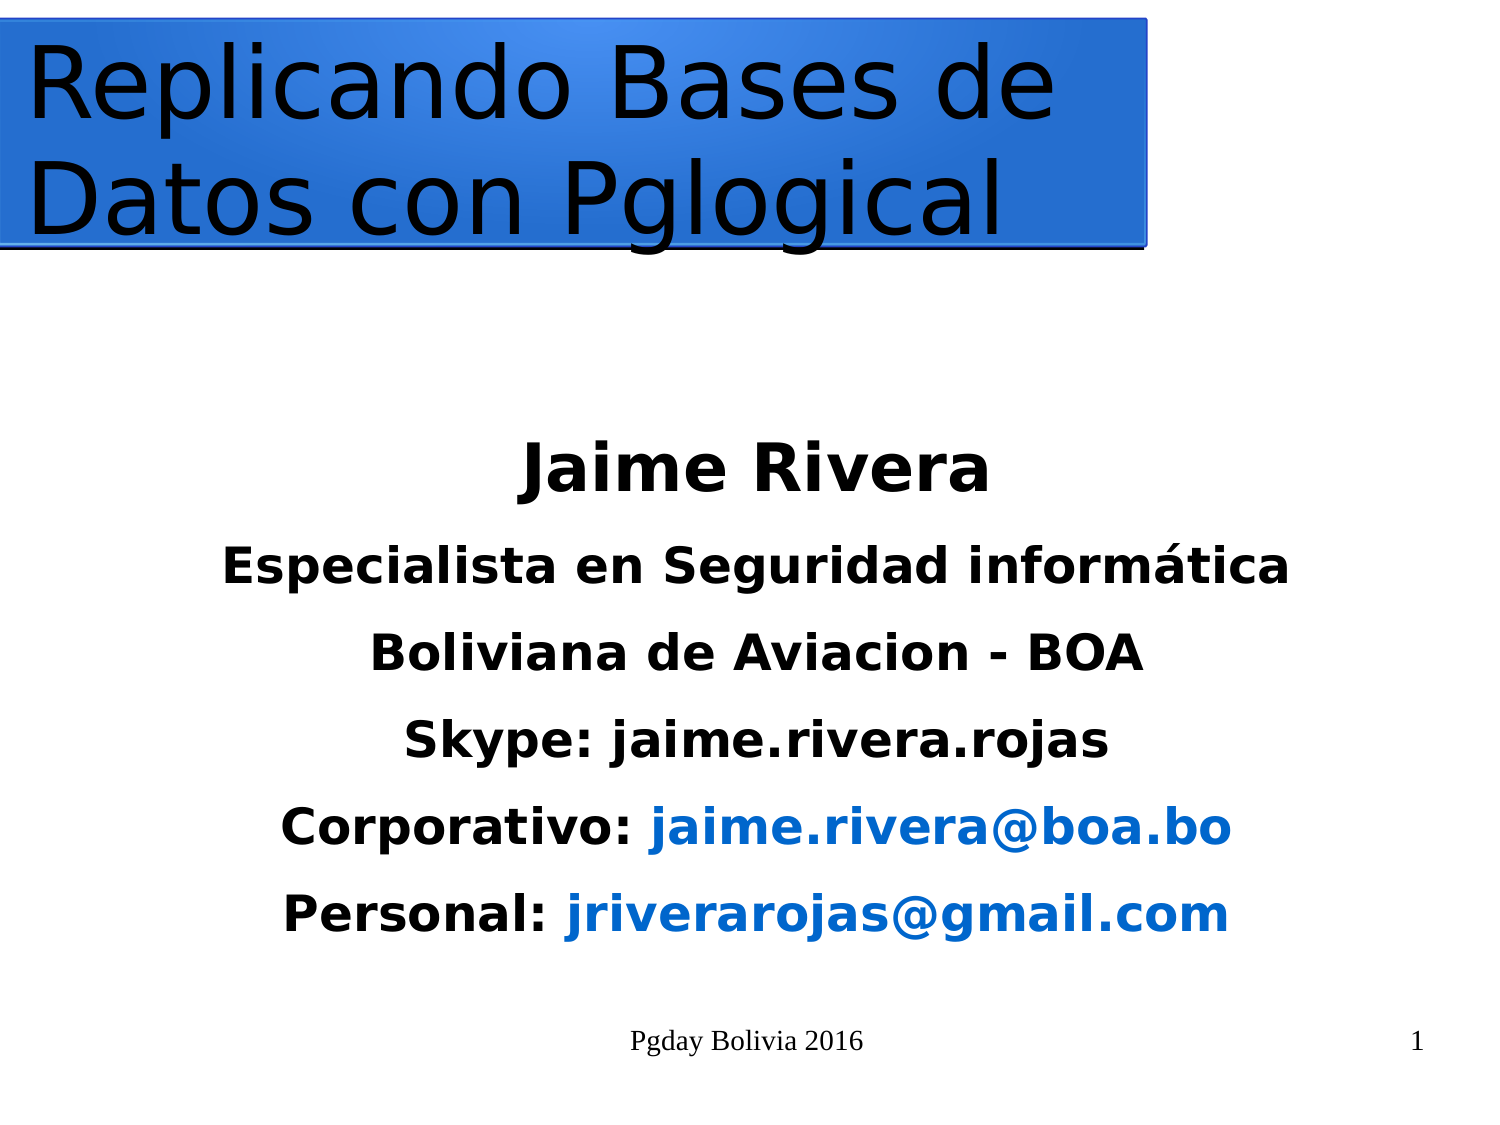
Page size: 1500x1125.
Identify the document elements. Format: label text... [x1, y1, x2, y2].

list Jaime Rivera Especialista en Seguridad informática Boliviana de Aviacion - BOA Skype: jaime.rivera.rojas Corporativo: jaime.rivera@boa.bo Personal: jriverarojas@gmail.com [126, 324, 1388, 1125]
title Replicando Bases de Datos con Pglogical [10, 0, 1211, 266]
